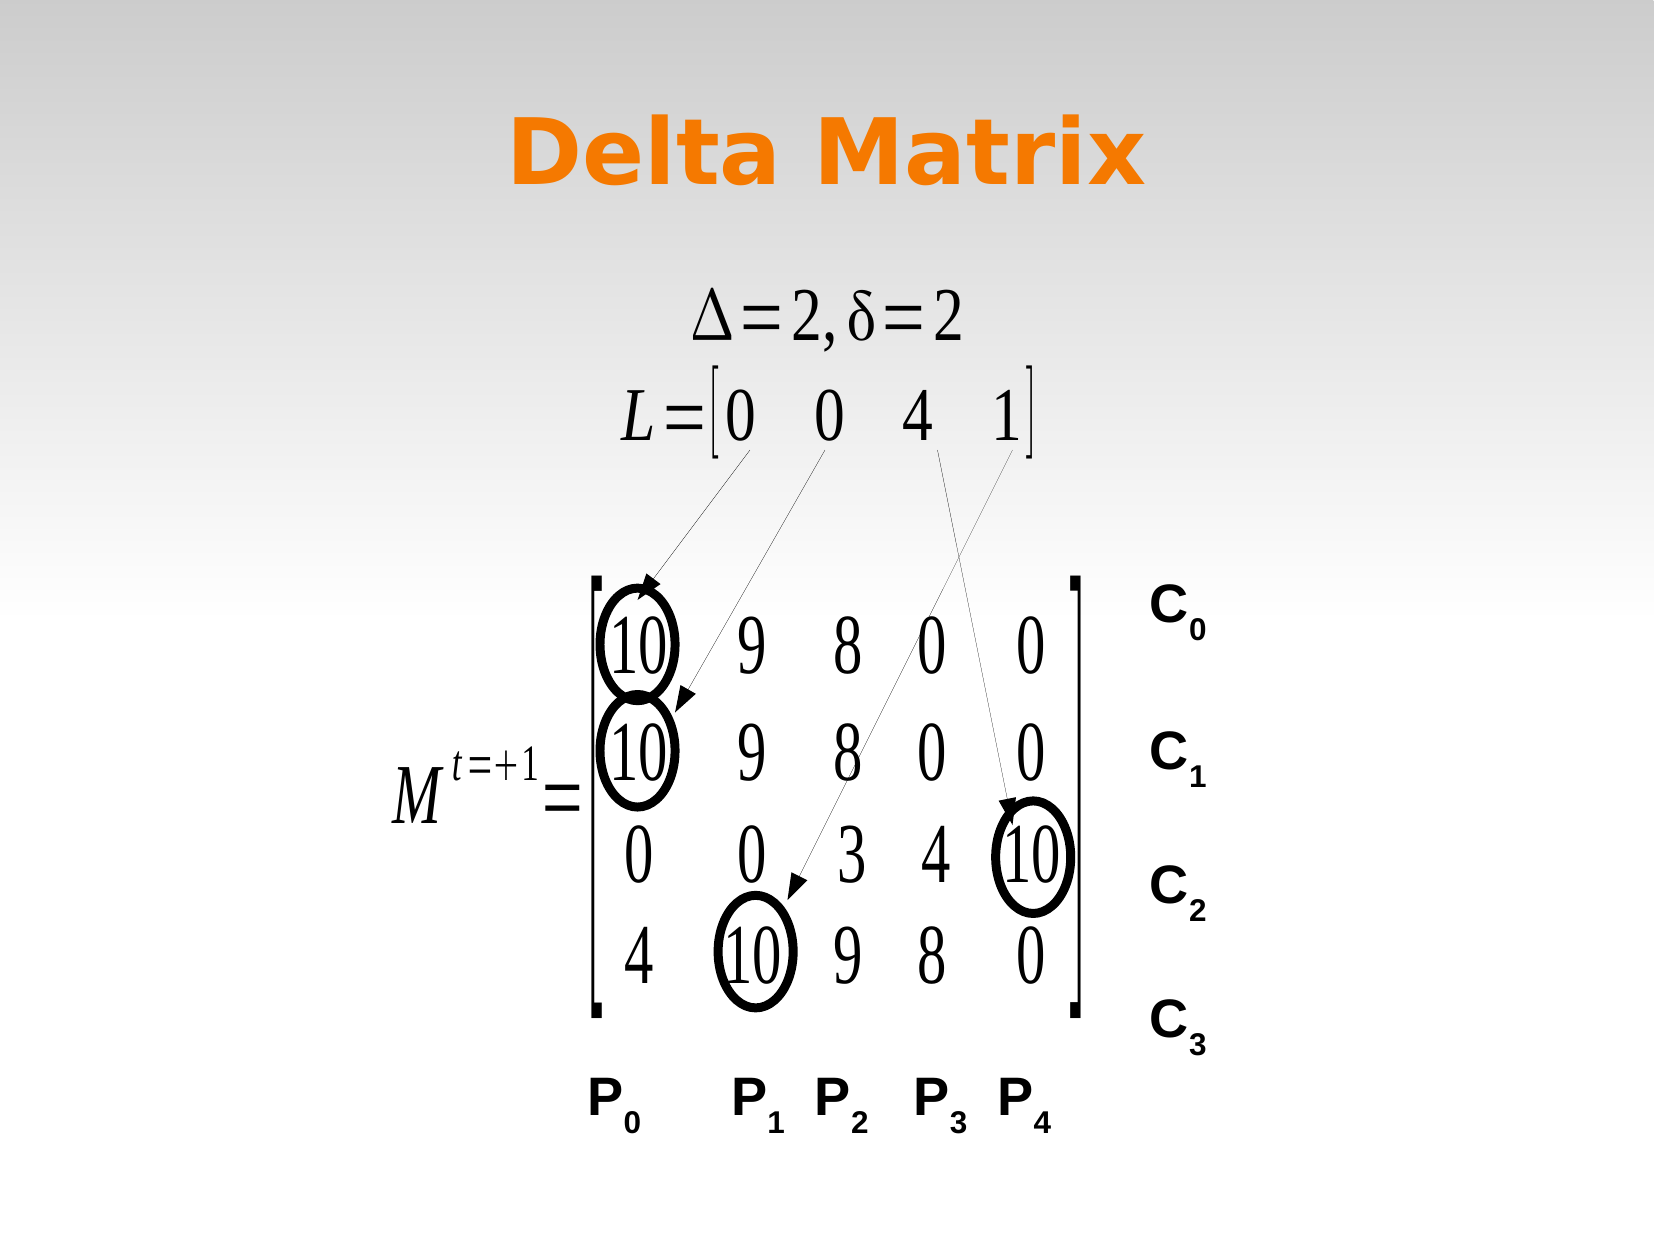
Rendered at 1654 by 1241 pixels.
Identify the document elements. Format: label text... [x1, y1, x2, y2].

title Delta Matrix [82, 56, 1571, 250]
chart [1001, 806, 1066, 908]
text_box C0 C1 C2 C3 [1135, 566, 1248, 1070]
chart [605, 593, 670, 692]
text_box P0 P1 P2 P3 P4 [572, 1059, 1136, 1148]
chart [602, 273, 1050, 464]
chart [374, 571, 1098, 1022]
chart [605, 703, 670, 802]
